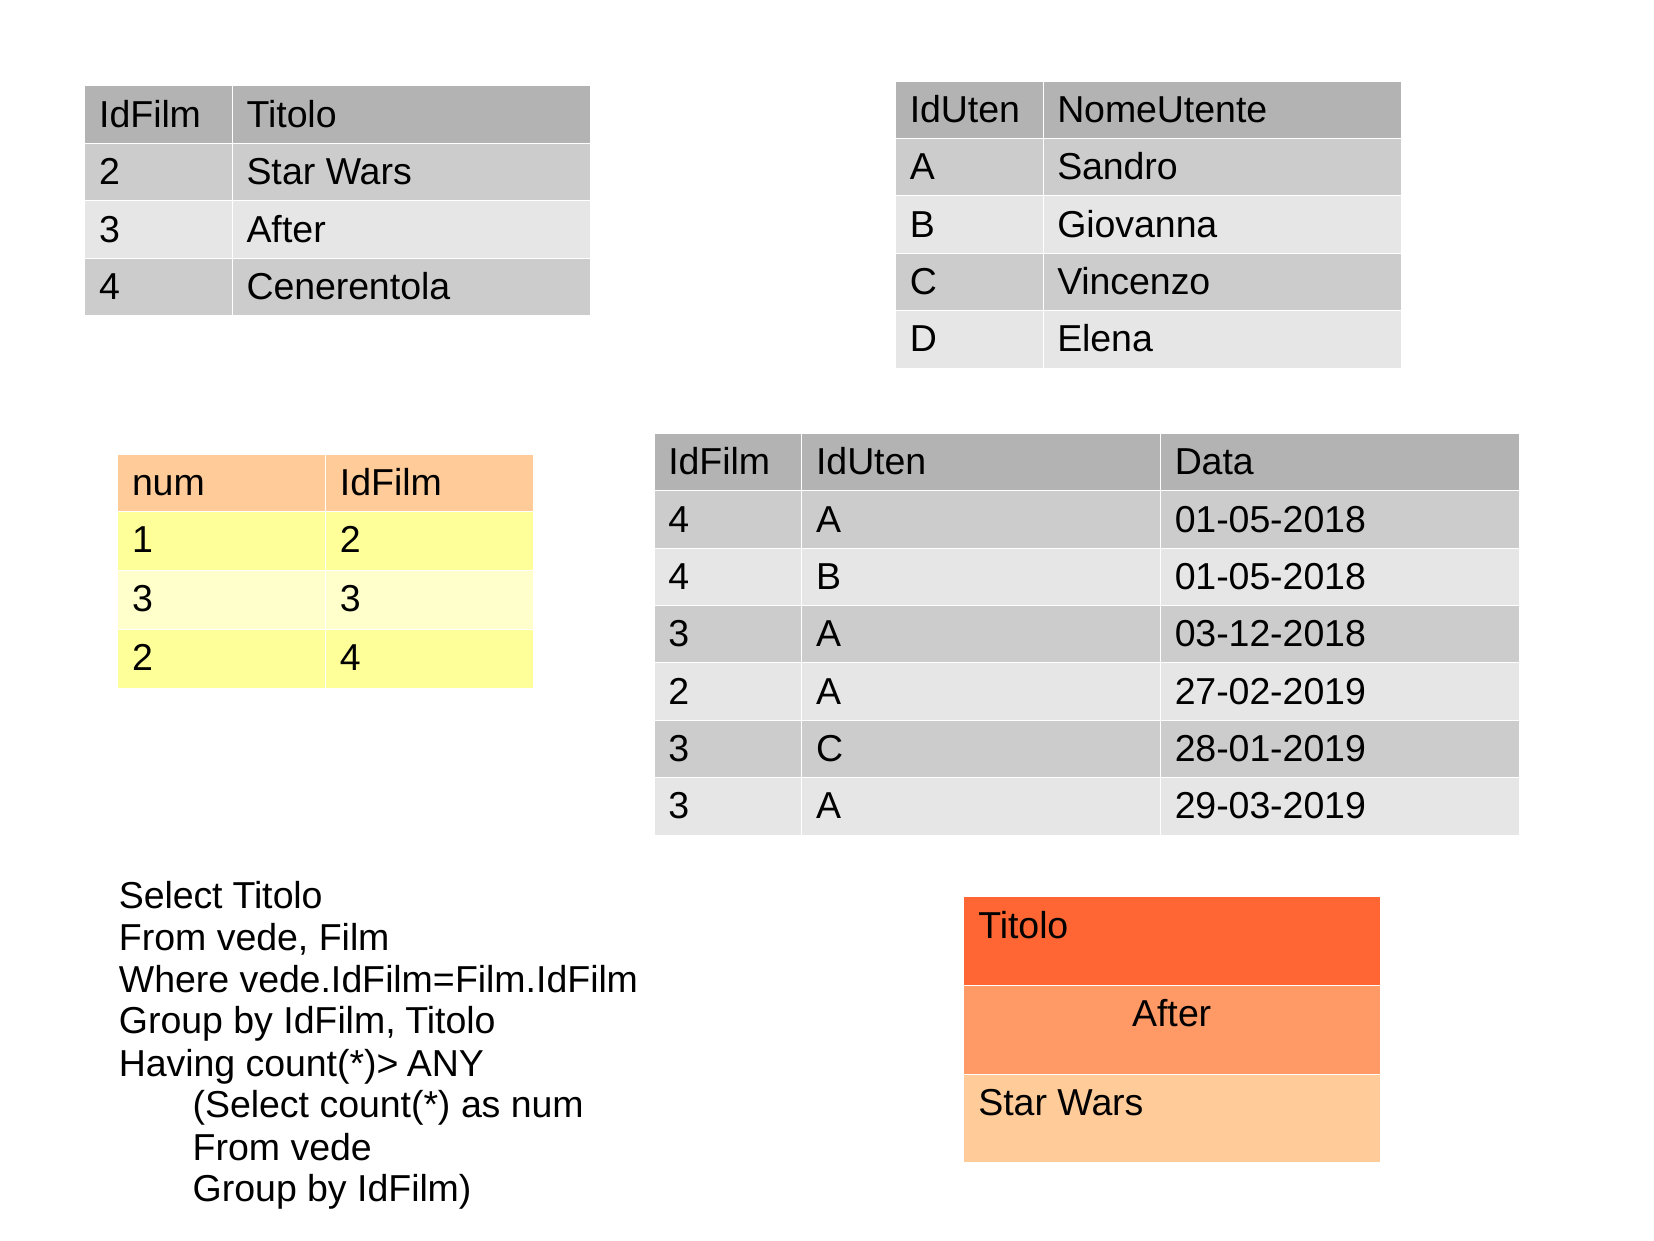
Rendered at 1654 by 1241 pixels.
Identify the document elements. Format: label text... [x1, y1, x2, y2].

table_cell 28-01-2019 [1161, 721, 1519, 777]
table_cell 2 [326, 512, 533, 570]
table_cell 4 [655, 491, 801, 548]
table_cell 3 [655, 778, 801, 835]
table_cell 2 [85, 144, 232, 200]
table_cell 27-02-2019 [1161, 663, 1519, 720]
table_cell 4 [85, 259, 232, 315]
table_header IdUten [802, 434, 1160, 490]
table_cell Vincenzo [1044, 254, 1401, 310]
table_cell 1 [118, 512, 325, 570]
table_cell 4 [655, 549, 801, 605]
table_cell A [802, 606, 1160, 662]
table_cell 2 [118, 630, 325, 688]
table_cell 01-05-2018 [1161, 491, 1519, 548]
table_header num [118, 455, 325, 511]
table_cell Star Wars [964, 1075, 1380, 1162]
table_header IdFilm [655, 434, 801, 490]
table_cell 4 [326, 630, 533, 688]
table_cell After [233, 201, 590, 258]
table_cell D [896, 311, 1043, 368]
table_cell A [802, 778, 1160, 835]
table_cell A [802, 491, 1160, 548]
table_cell A [802, 663, 1160, 720]
table_cell 3 [85, 201, 232, 258]
table_cell B [802, 549, 1160, 605]
table_cell C [802, 721, 1160, 777]
table_cell Cenerentola [233, 259, 590, 315]
table_cell C [896, 254, 1043, 310]
table_cell 3 [326, 571, 533, 629]
table_cell 3 [655, 606, 801, 662]
table_header IdFilm [85, 86, 232, 143]
table_cell 03-12-2018 [1161, 606, 1519, 662]
table_header NomeUtente [1044, 82, 1401, 138]
table_header Data [1161, 434, 1519, 490]
table_cell A [896, 139, 1043, 195]
table_cell 2 [655, 663, 801, 720]
text_box Select Titolo From vede, Film Where vede.IdFilm=Film.IdFilm Group by IdFilm, Titolo Having count(*)> ANY (Select count(*) as num From vede Group by IdFilm) [104, 866, 672, 1241]
table_cell Sandro [1044, 139, 1401, 195]
table_header Titolo [964, 897, 1380, 985]
table_cell B [896, 196, 1043, 253]
table_cell 3 [655, 721, 801, 777]
table_header Titolo [233, 86, 590, 143]
table_cell Elena [1044, 311, 1401, 368]
table_cell 29-03-2019 [1161, 778, 1519, 835]
table_cell After [964, 986, 1380, 1074]
table_header IdFilm [326, 455, 533, 511]
table_cell 3 [118, 571, 325, 629]
table_cell 01-05-2018 [1161, 549, 1519, 605]
table_cell Giovanna [1044, 196, 1401, 253]
table_header IdUten [896, 82, 1043, 138]
table_cell Star Wars [233, 144, 590, 200]
